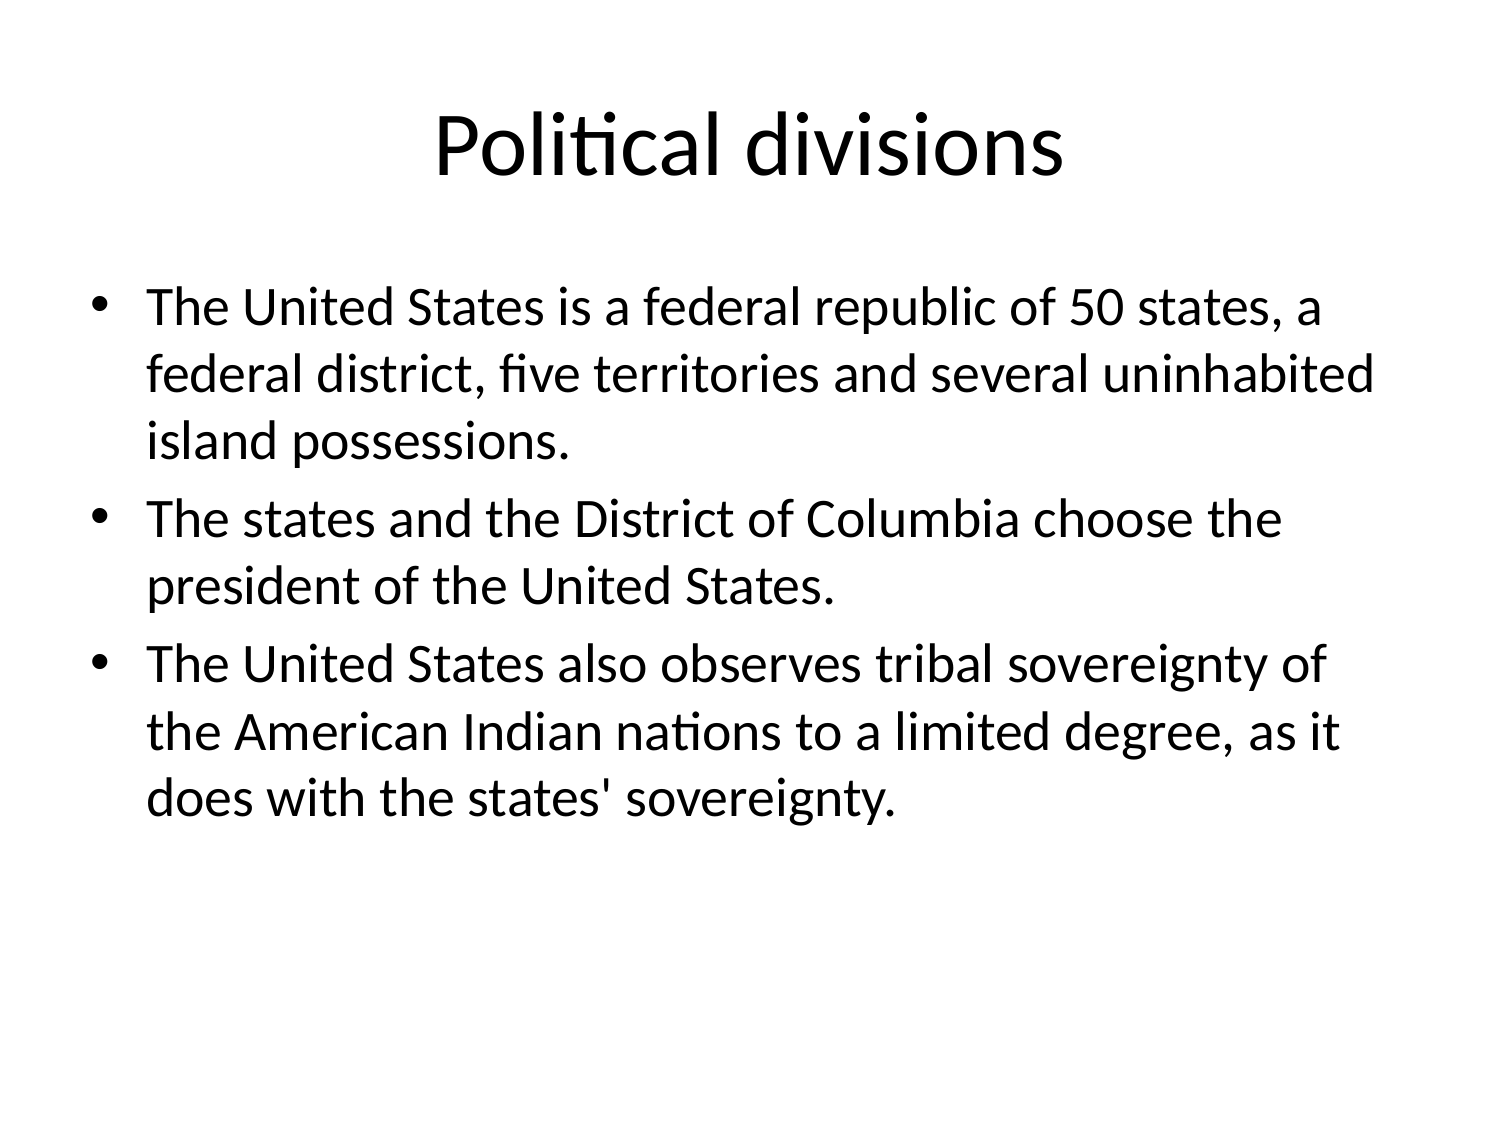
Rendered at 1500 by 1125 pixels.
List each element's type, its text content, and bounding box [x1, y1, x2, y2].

title Political divisions [75, 45, 1425, 233]
list The United States is a federal republic of 50 states, a federal district, five territories and several uninhabited island possessions. The states and the District of Columbia choose the president of the United States. The United States also observes tribal sovereignty of the American Indian nations to a limited degree, as it does with the states' sovereignty. [75, 262, 1425, 1005]
